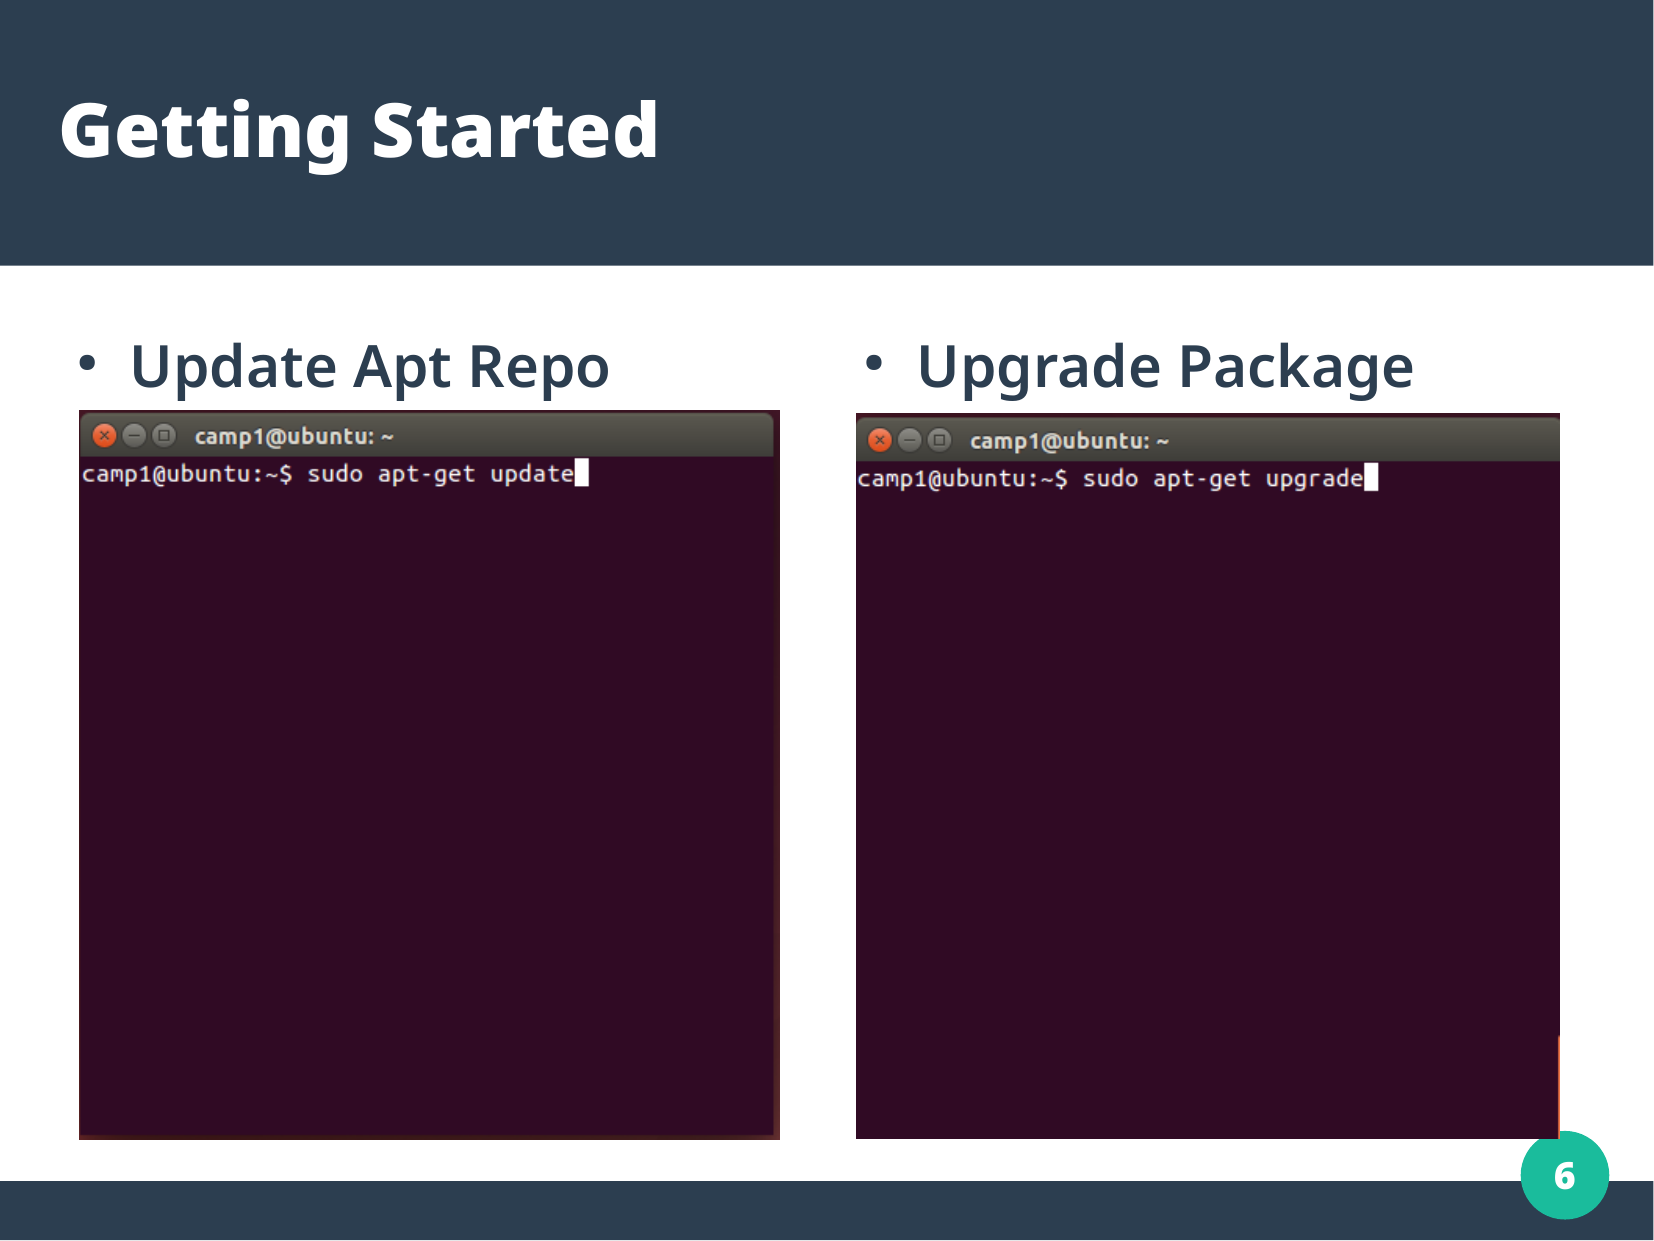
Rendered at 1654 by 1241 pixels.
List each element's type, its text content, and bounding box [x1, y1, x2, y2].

title Getting Started [59, 49, 1595, 207]
list Update Apt Repo [59, 324, 809, 1152]
list Upgrade Package [845, 324, 1596, 1152]
picture [79, 410, 780, 1140]
picture [856, 413, 1560, 1139]
